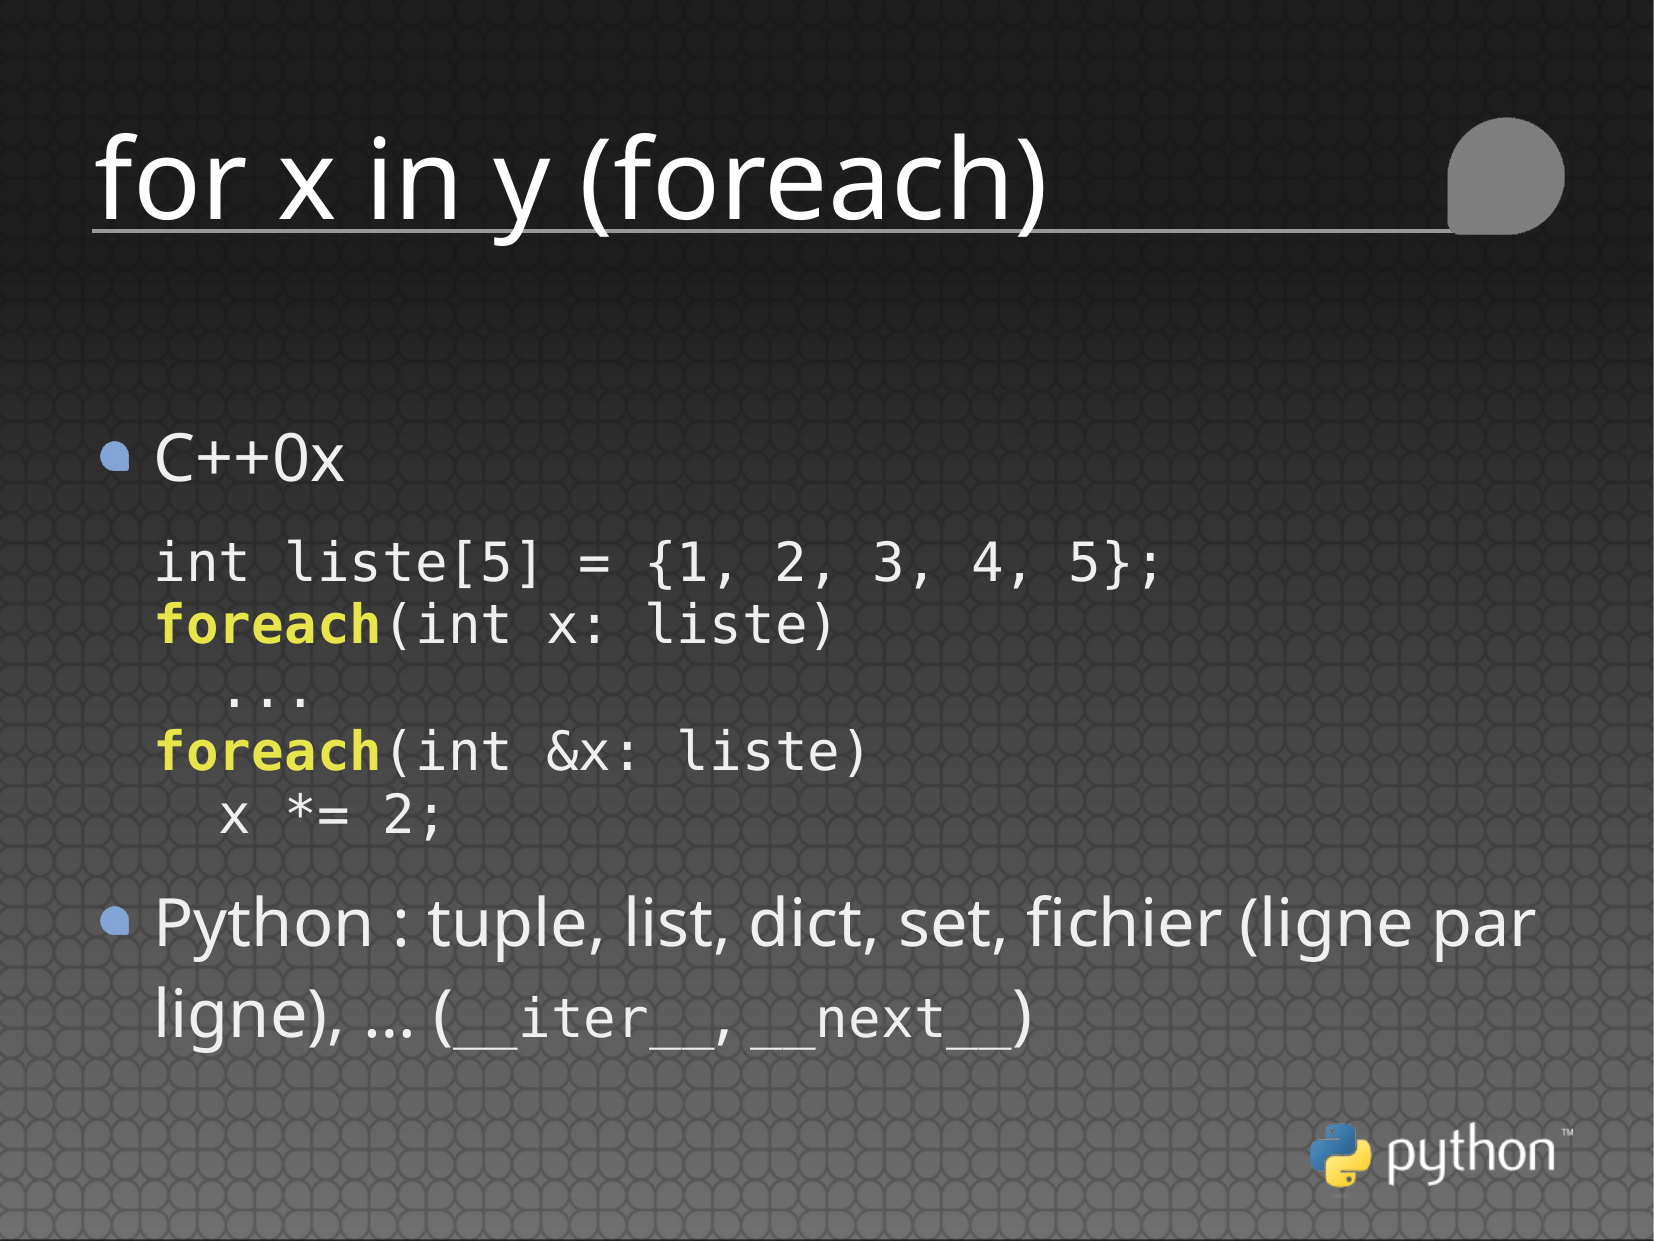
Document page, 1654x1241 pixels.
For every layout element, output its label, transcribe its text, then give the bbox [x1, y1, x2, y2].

picture [0, 0, 1654, 1241]
title for x in y (foreach) [94, 100, 1426, 251]
list C++0x int liste[5] = {1, 2, 3, 4, 5}; foreach(int x: liste) ... foreach(int &x: liste) x *= 2; Python : tuple, list, dict, set, fichier (ligne par ligne), … (__iter__, __next__) [82, 290, 1571, 1094]
